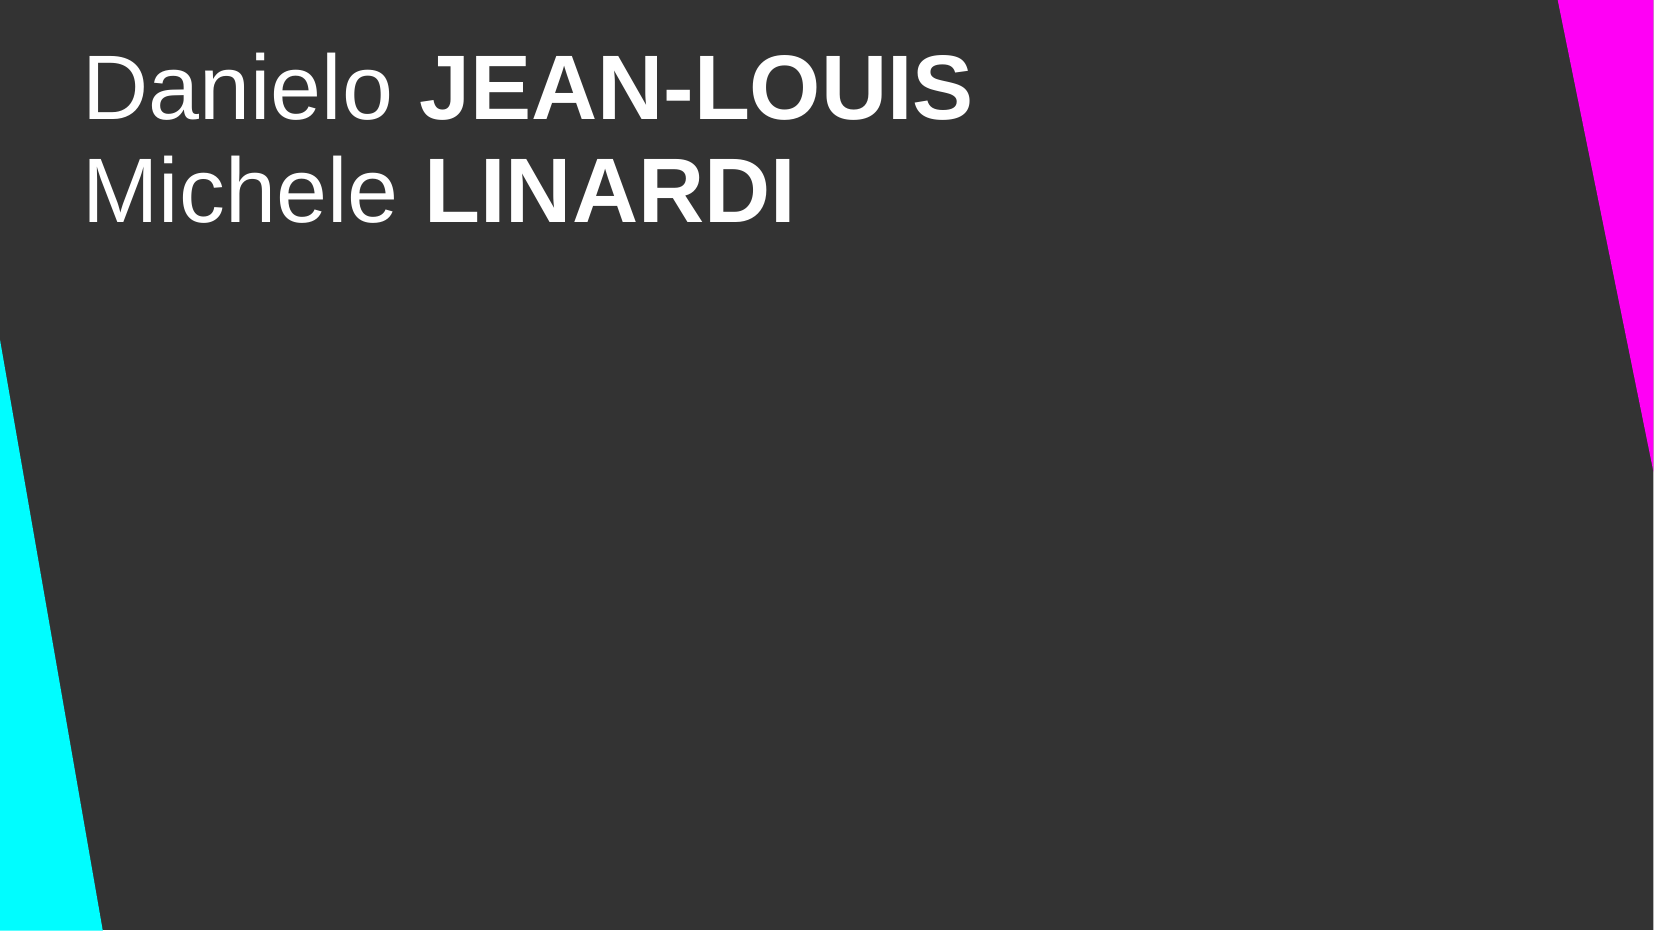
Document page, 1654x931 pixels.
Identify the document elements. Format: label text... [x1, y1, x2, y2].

subtitle Danielo JEAN-LOUIS Michele LINARDI [82, 36, 1571, 758]
text_box [0, 339, 103, 931]
text_box [1557, 0, 1654, 475]
